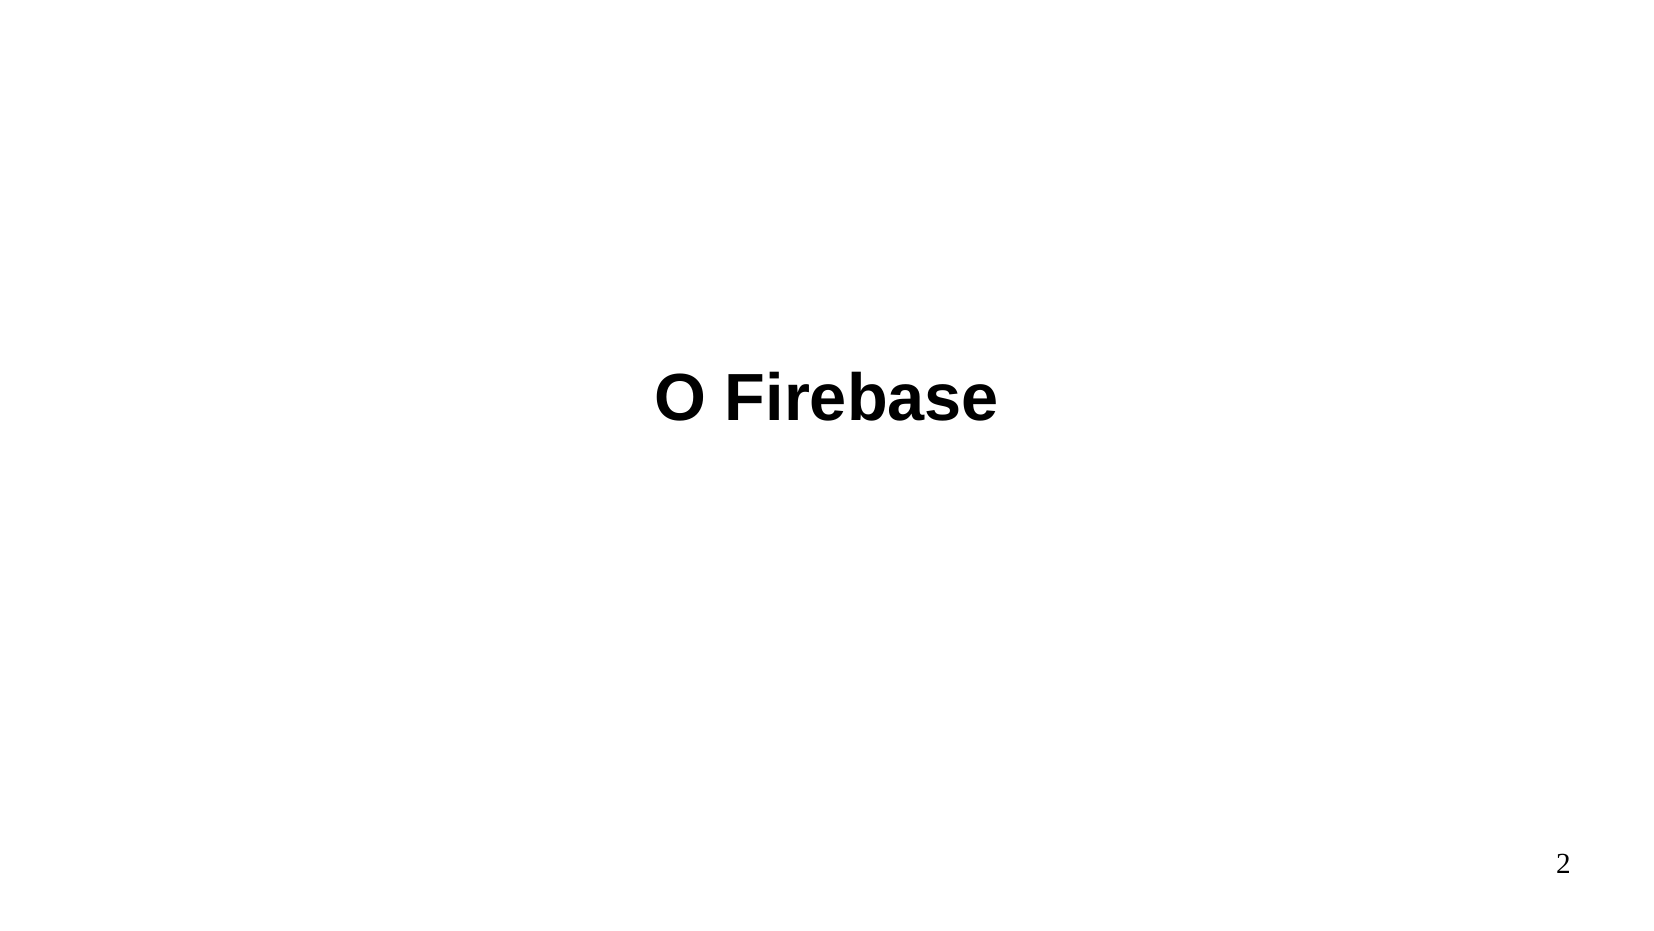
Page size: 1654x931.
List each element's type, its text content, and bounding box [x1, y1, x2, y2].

subtitle O Firebase [82, 37, 1571, 757]
